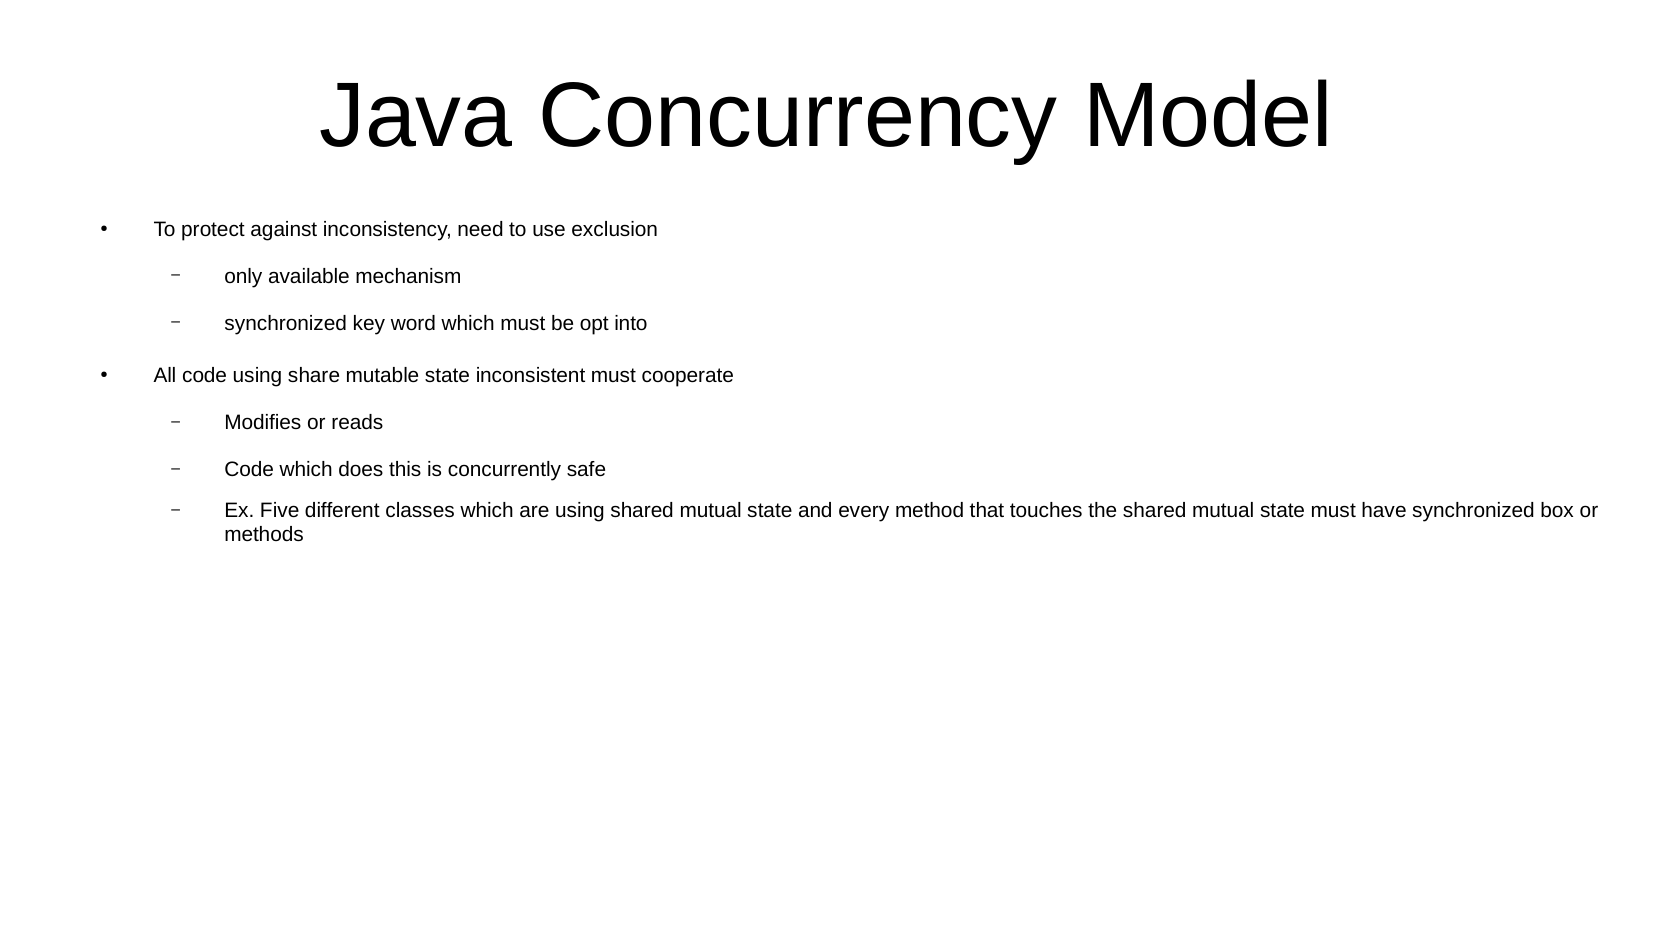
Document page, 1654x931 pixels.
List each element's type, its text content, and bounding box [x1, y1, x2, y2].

list To protect against inconsistency, need to use exclusion only available mechanism synchronized key word which must be opt into All code using share mutable state inconsistent must cooperate Modifies or reads Code which does this is concurrently safe Ex. Five different classes which are using shared mutual state and every method that touches the shared mutual state must have synchronized box or methods [82, 217, 1613, 901]
title Java Concurrency Model [82, 37, 1571, 193]
